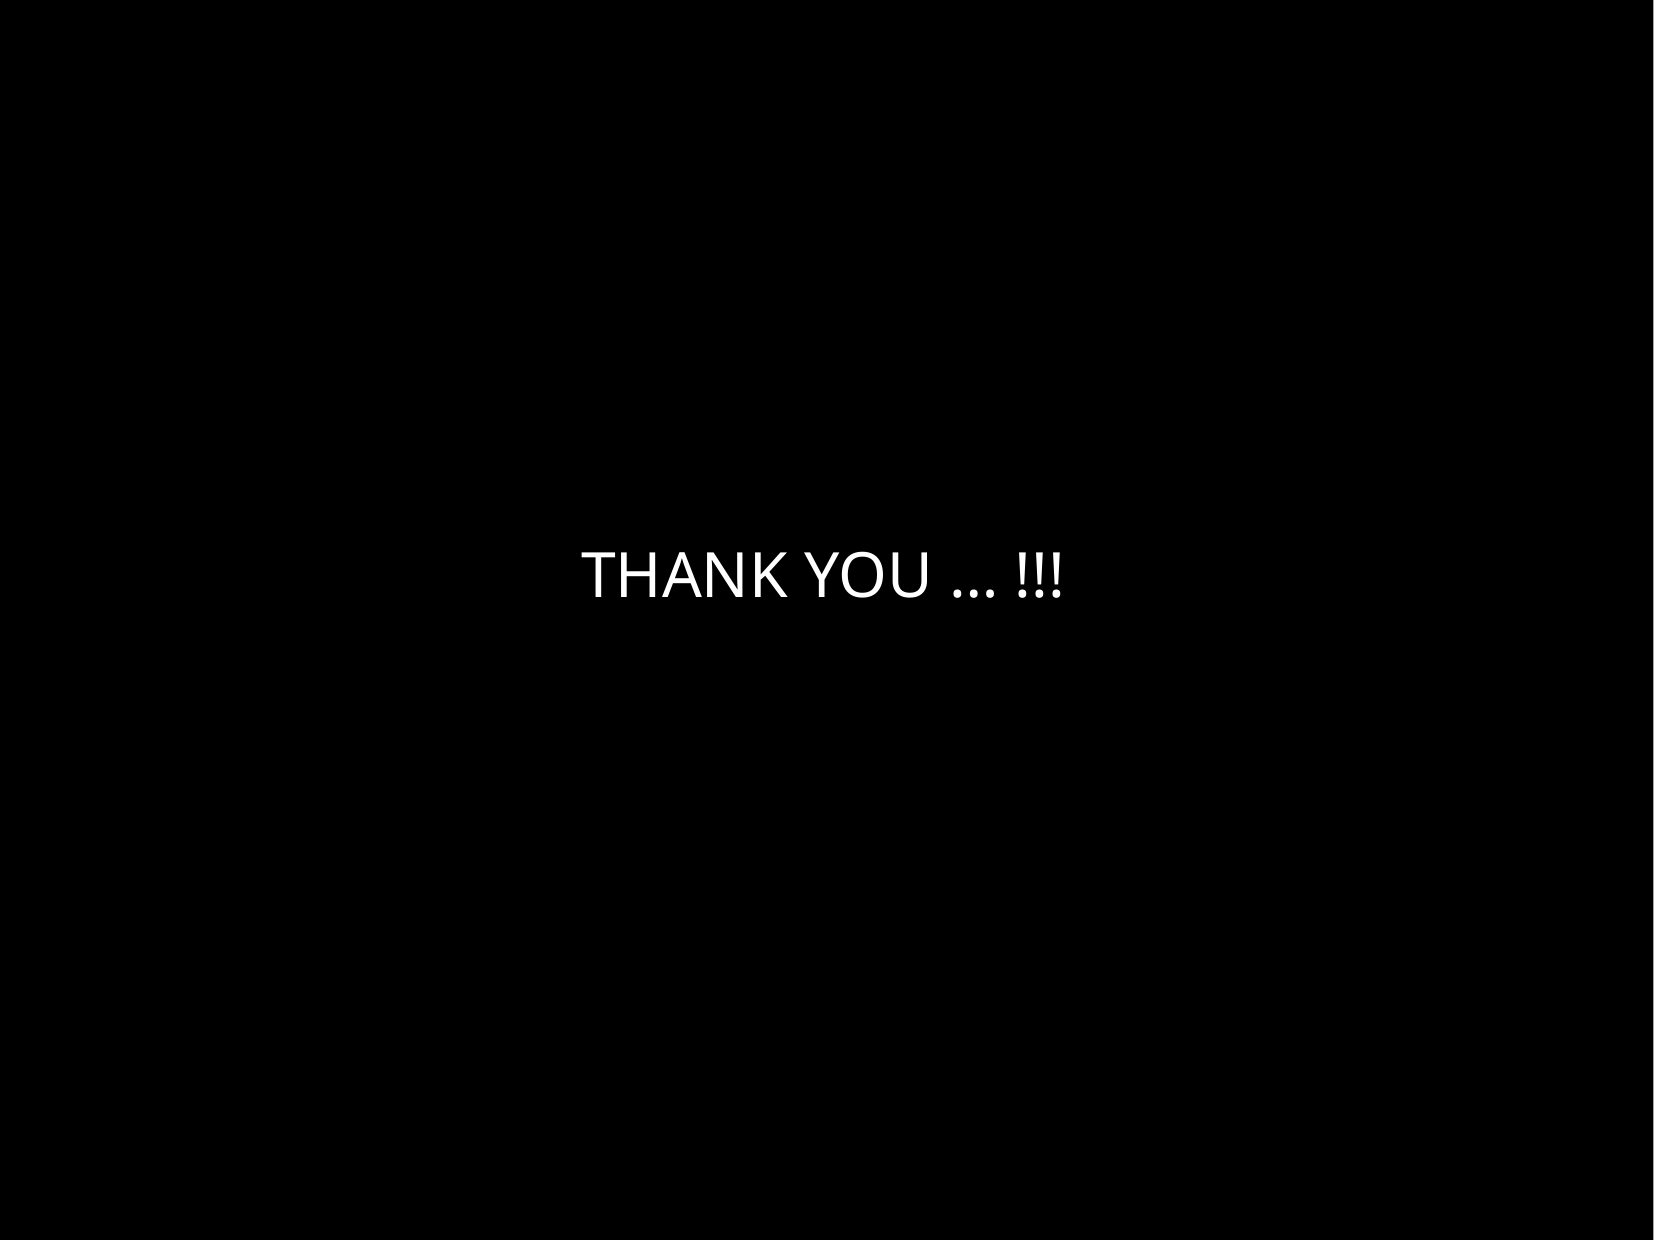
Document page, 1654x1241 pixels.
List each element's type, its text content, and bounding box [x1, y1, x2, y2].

text_box THANK YOU … !!! [566, 523, 1139, 616]
